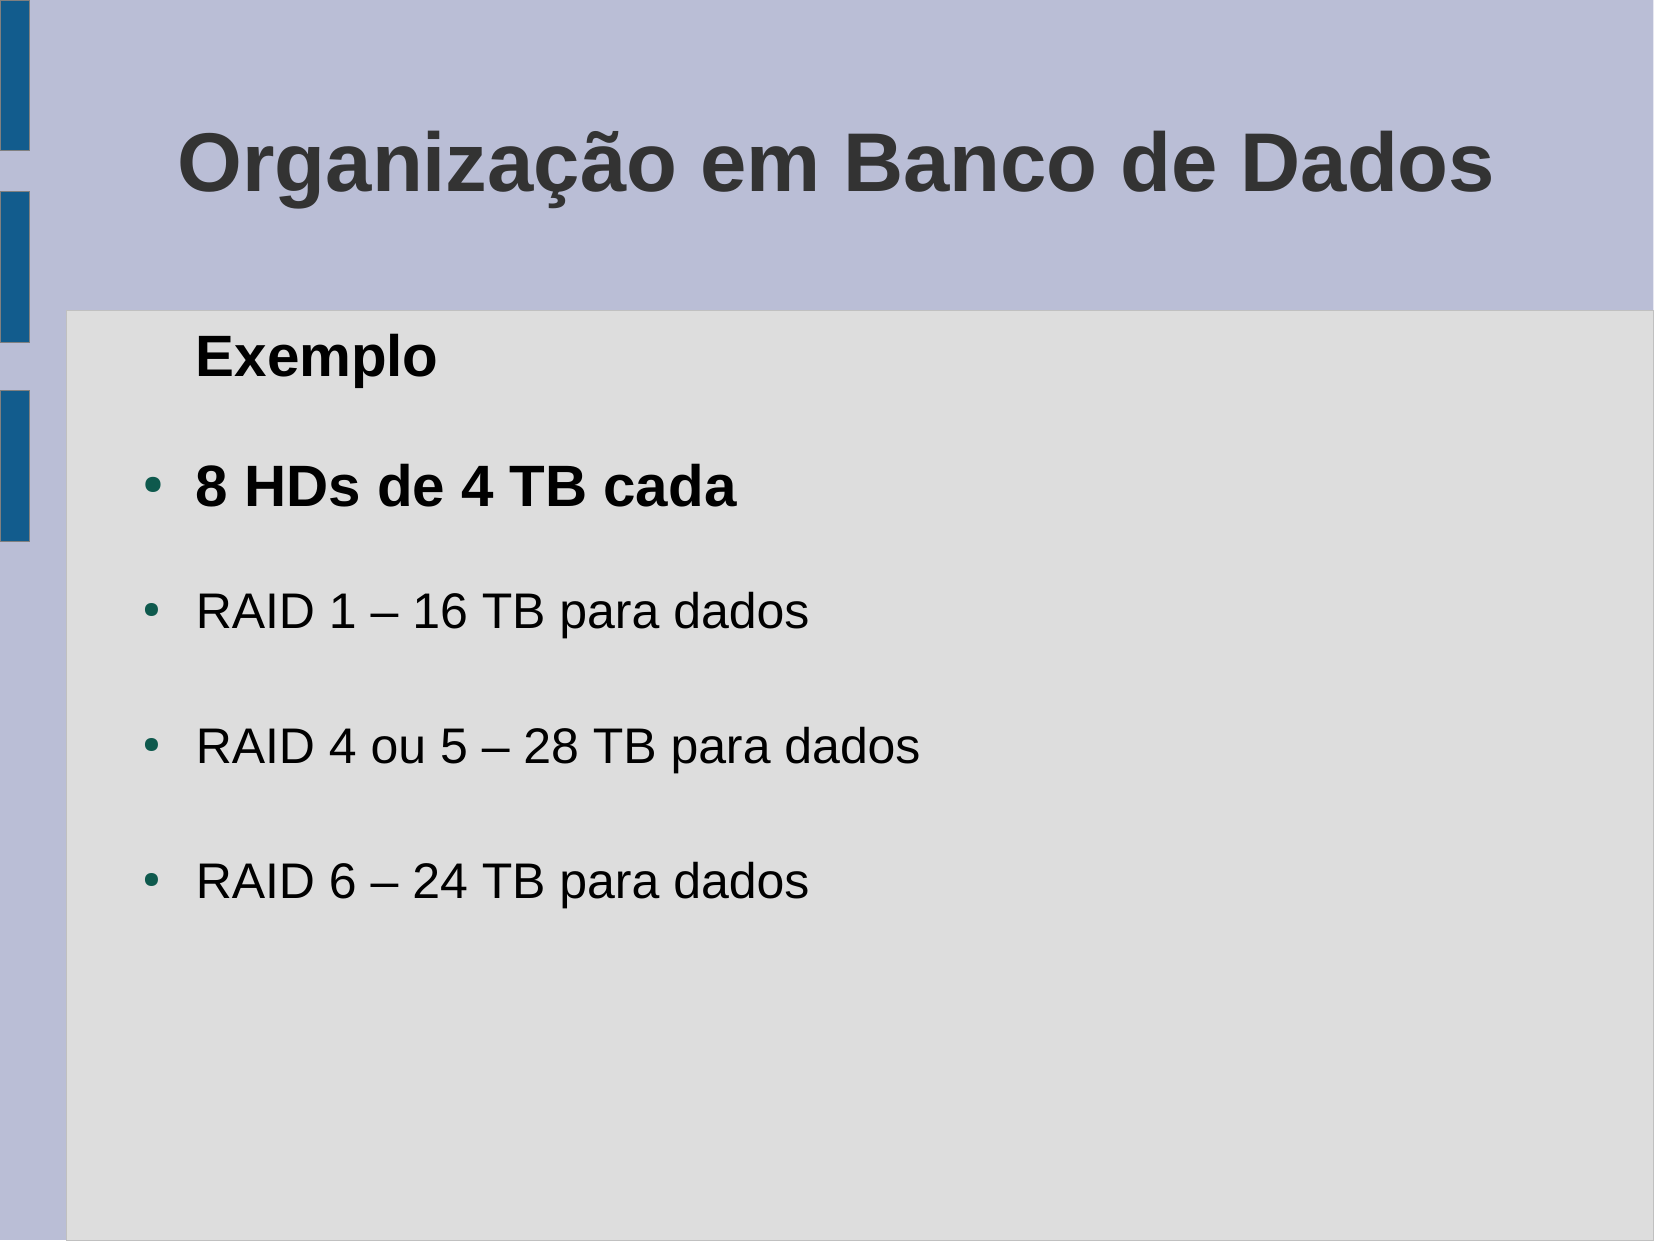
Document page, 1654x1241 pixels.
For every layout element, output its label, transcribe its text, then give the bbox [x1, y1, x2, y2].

title Organização em Banco de Dados [82, 59, 1592, 267]
list Exemplo 8 HDs de 4 TB cada RAID 1 – 16 TB para dados RAID 4 ou 5 – 28 TB para dados RAID 6 – 24 TB para dados [124, 323, 1597, 1039]
